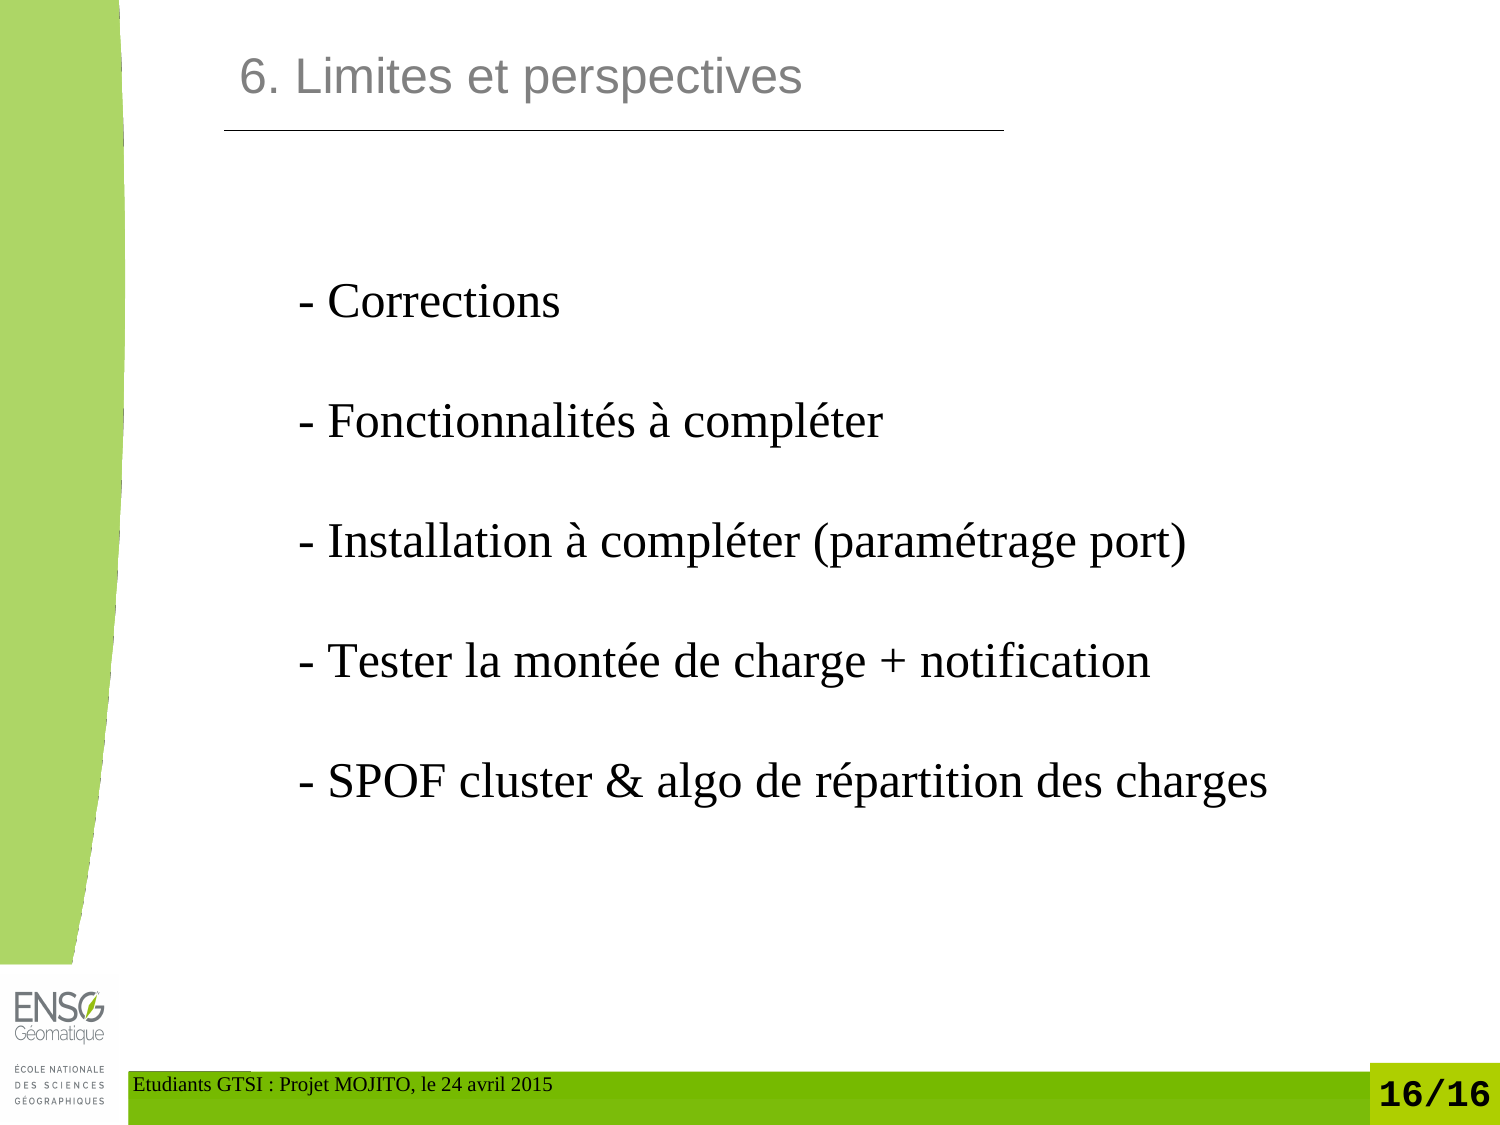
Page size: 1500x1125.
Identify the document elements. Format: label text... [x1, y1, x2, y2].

picture [0, 0, 1500, 1125]
title 6. Limites et perspectives [224, 4, 1371, 142]
text_box - Corrections - Fonctionnalités à compléter - Installation à compléter (paramétrage port) - Tester la montée de charge + notification - SPOF cluster & algo de répartition des charges [283, 259, 1284, 815]
